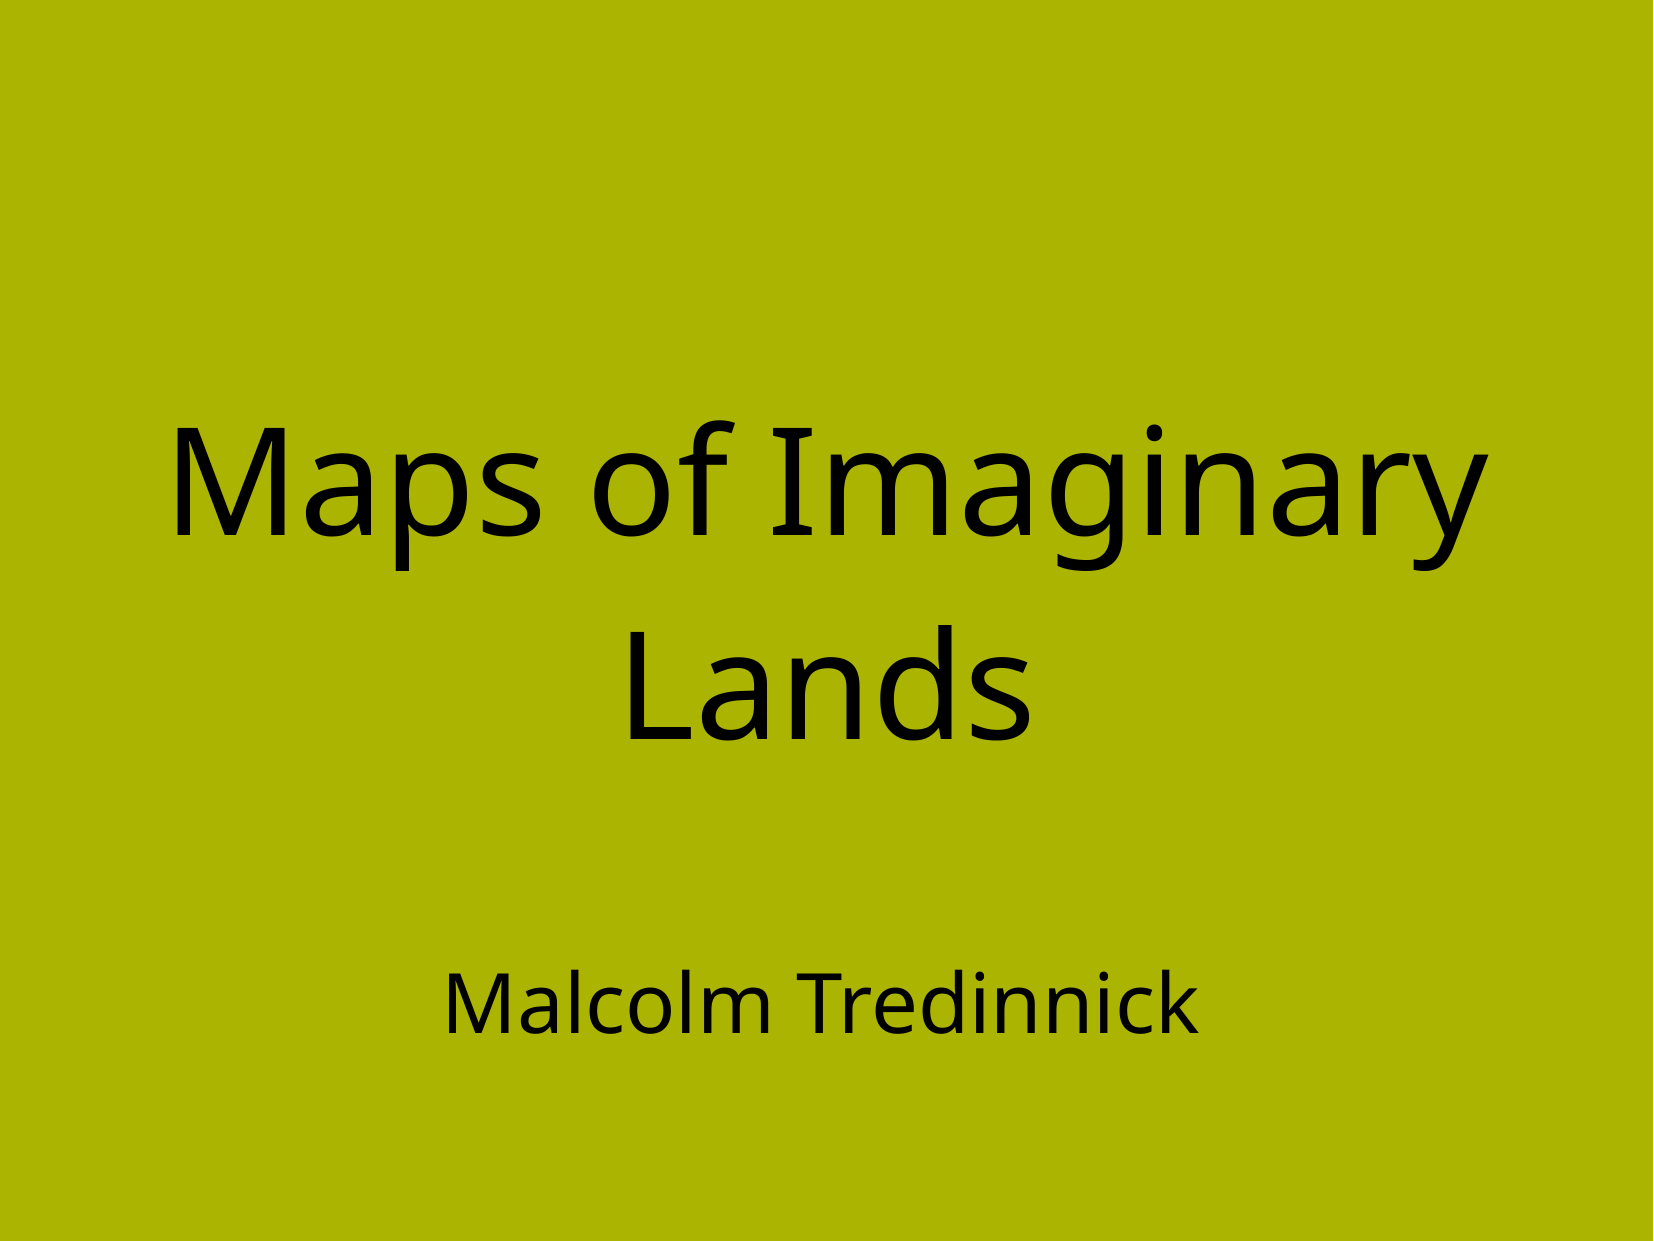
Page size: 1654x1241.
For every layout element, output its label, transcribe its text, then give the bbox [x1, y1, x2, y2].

subtitle Maps of Imaginary Lands [82, 56, 1571, 1102]
text_box Malcolm Tredinnick [427, 937, 1226, 1060]
